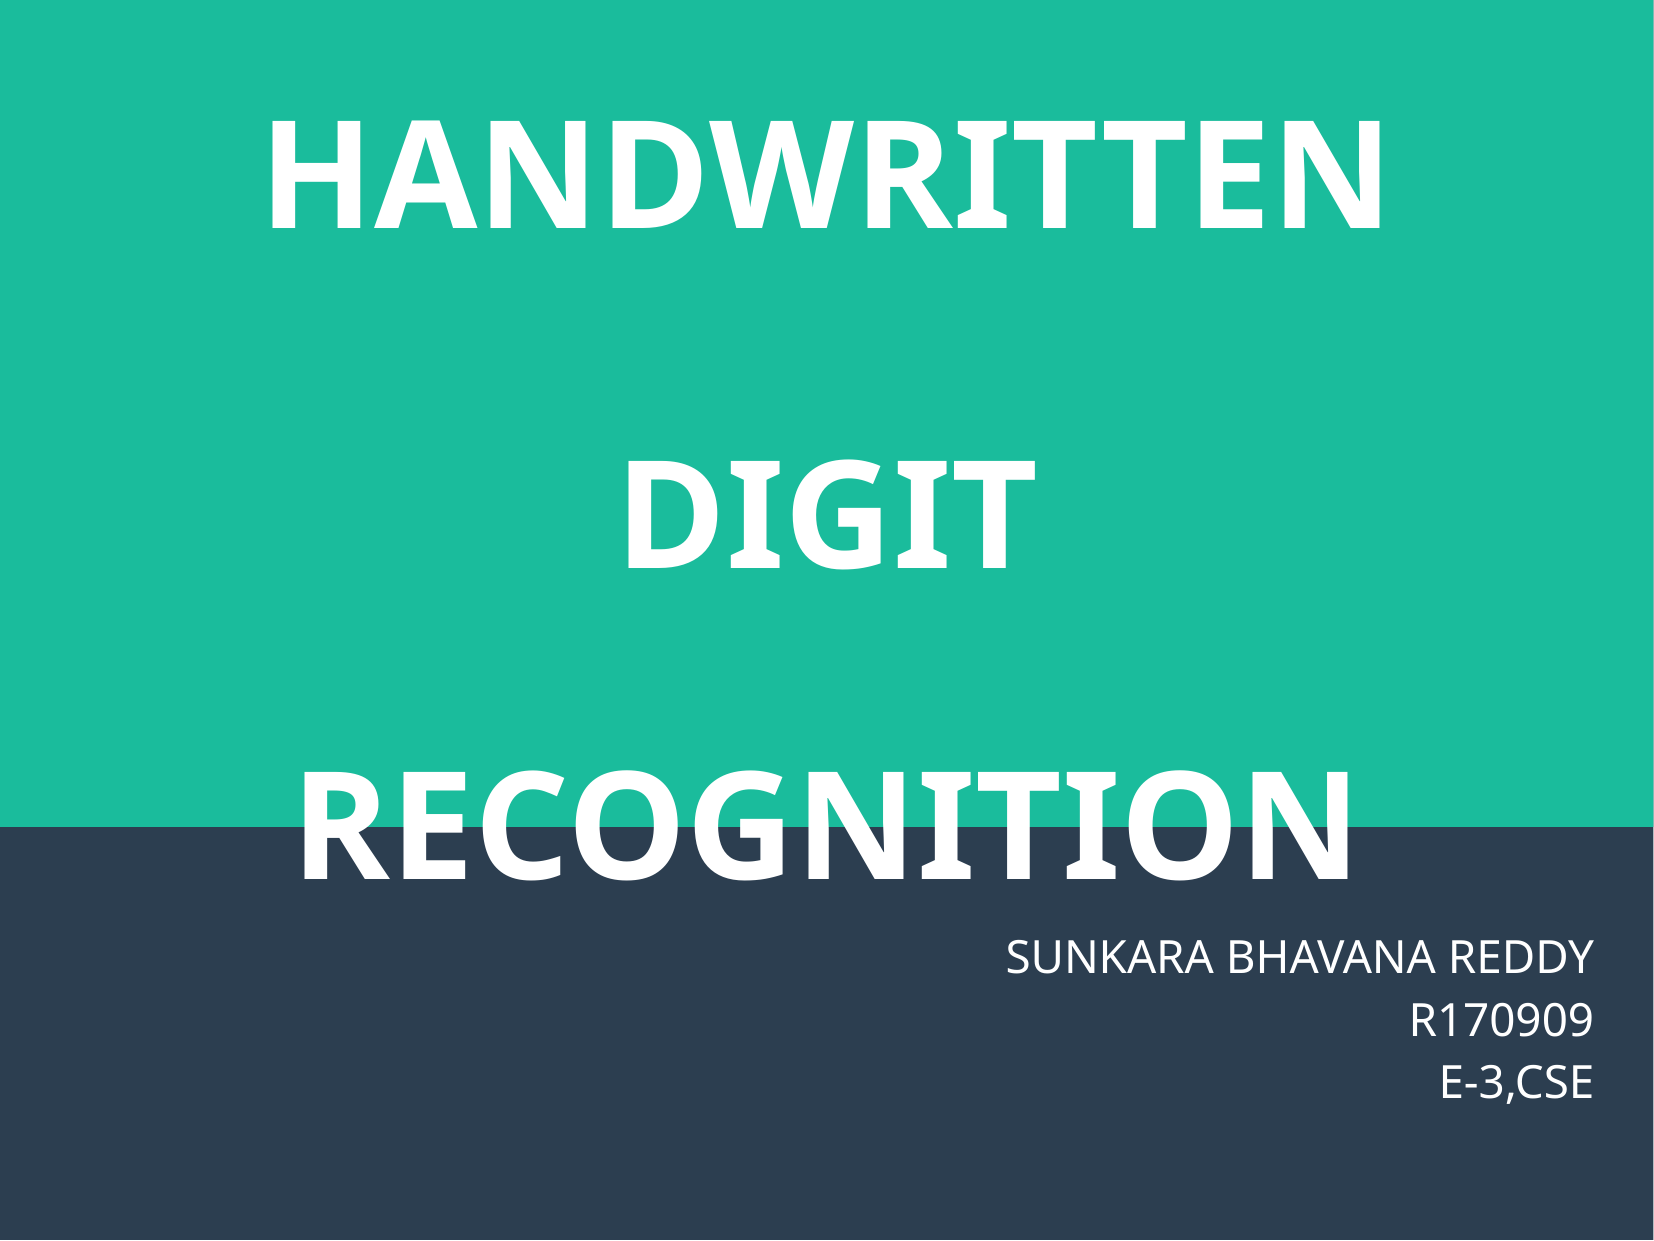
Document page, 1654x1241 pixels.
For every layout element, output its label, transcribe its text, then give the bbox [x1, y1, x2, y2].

title HANDWRITTEN DIGIT RECOGNITION [59, 7, 1595, 853]
subtitle SUNKARA BHAVANA REDDY R170909 E-3,CSE [59, 856, 1595, 1182]
